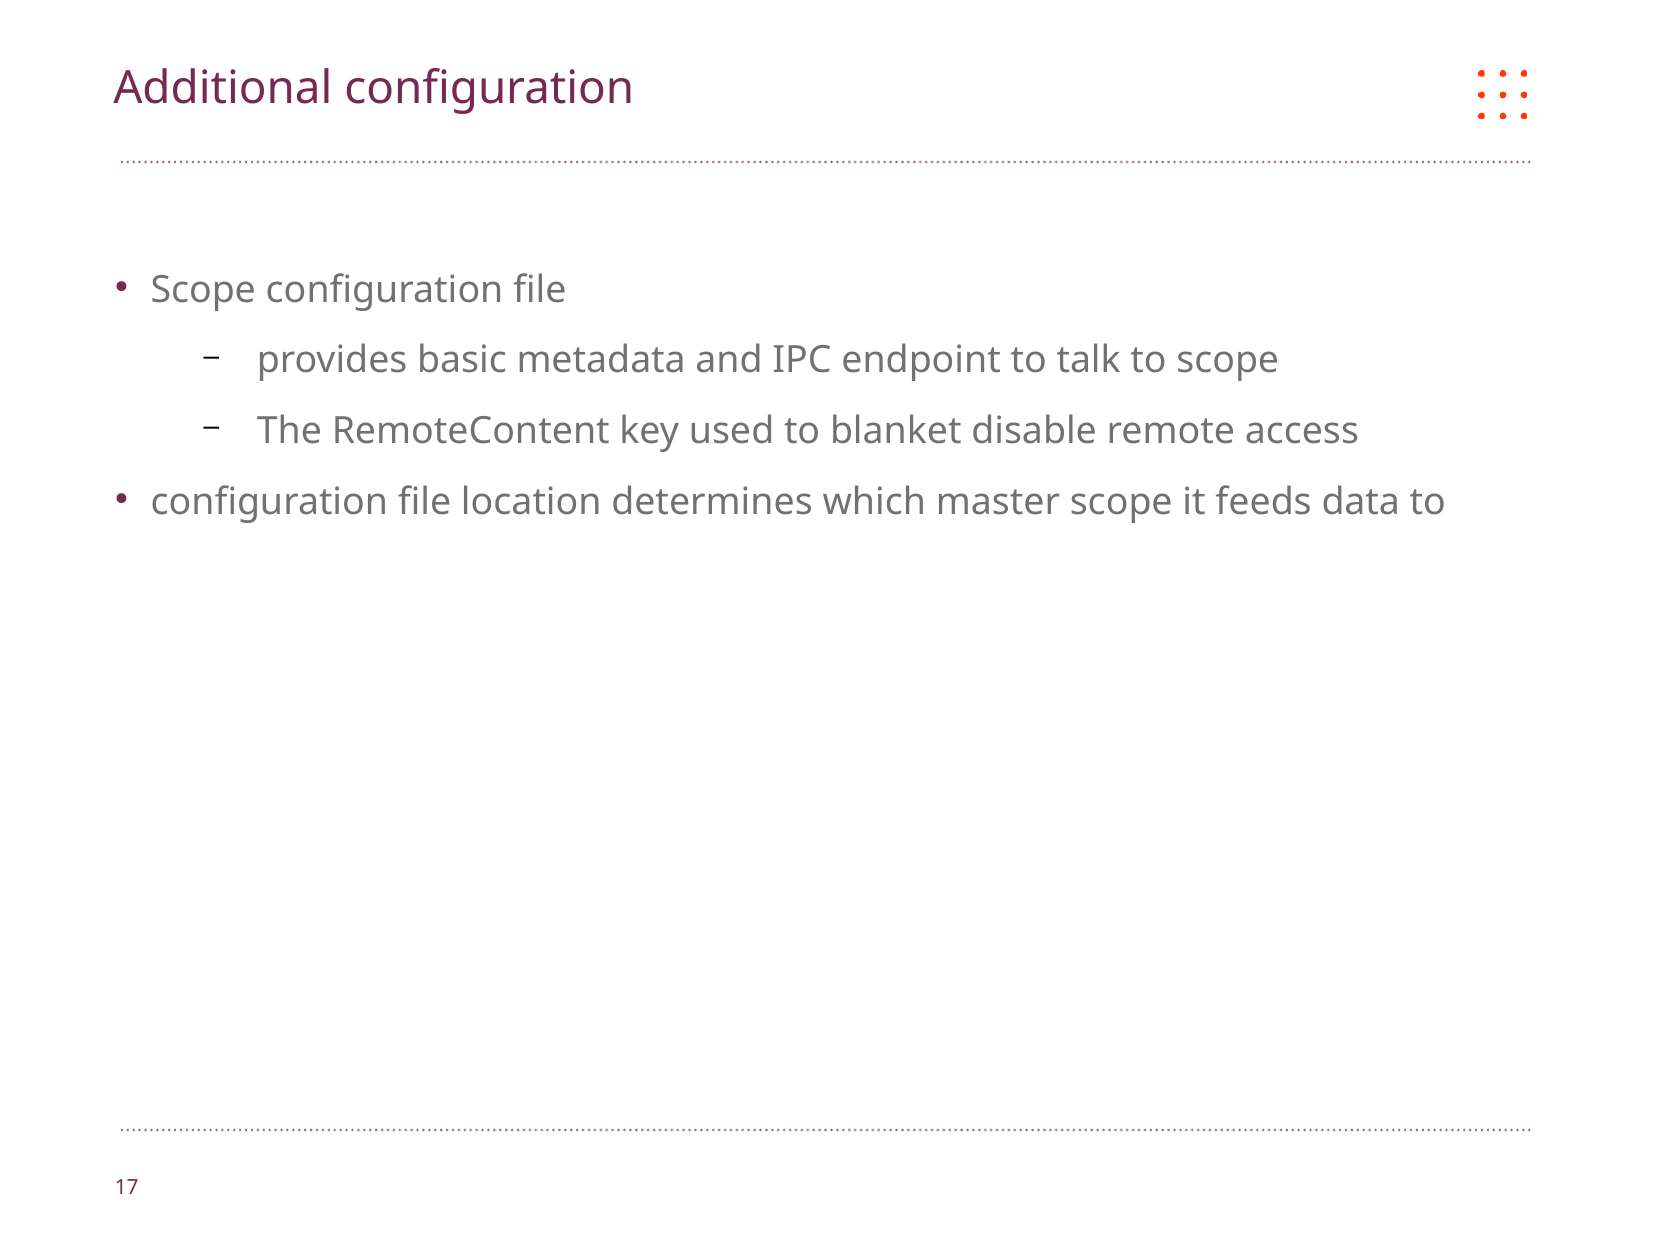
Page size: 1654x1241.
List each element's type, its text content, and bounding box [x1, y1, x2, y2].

list Scope configuration file provides basic metadata and IPC endpoint to talk to scope The RemoteContent key used to blanket disable remote access configuration file location determines which master scope it feeds data to [115, 256, 1540, 977]
title Additional configuration [113, 48, 1382, 124]
picture [1478, 70, 1527, 119]
picture [111, 1127, 1533, 1134]
picture [111, 159, 1533, 166]
